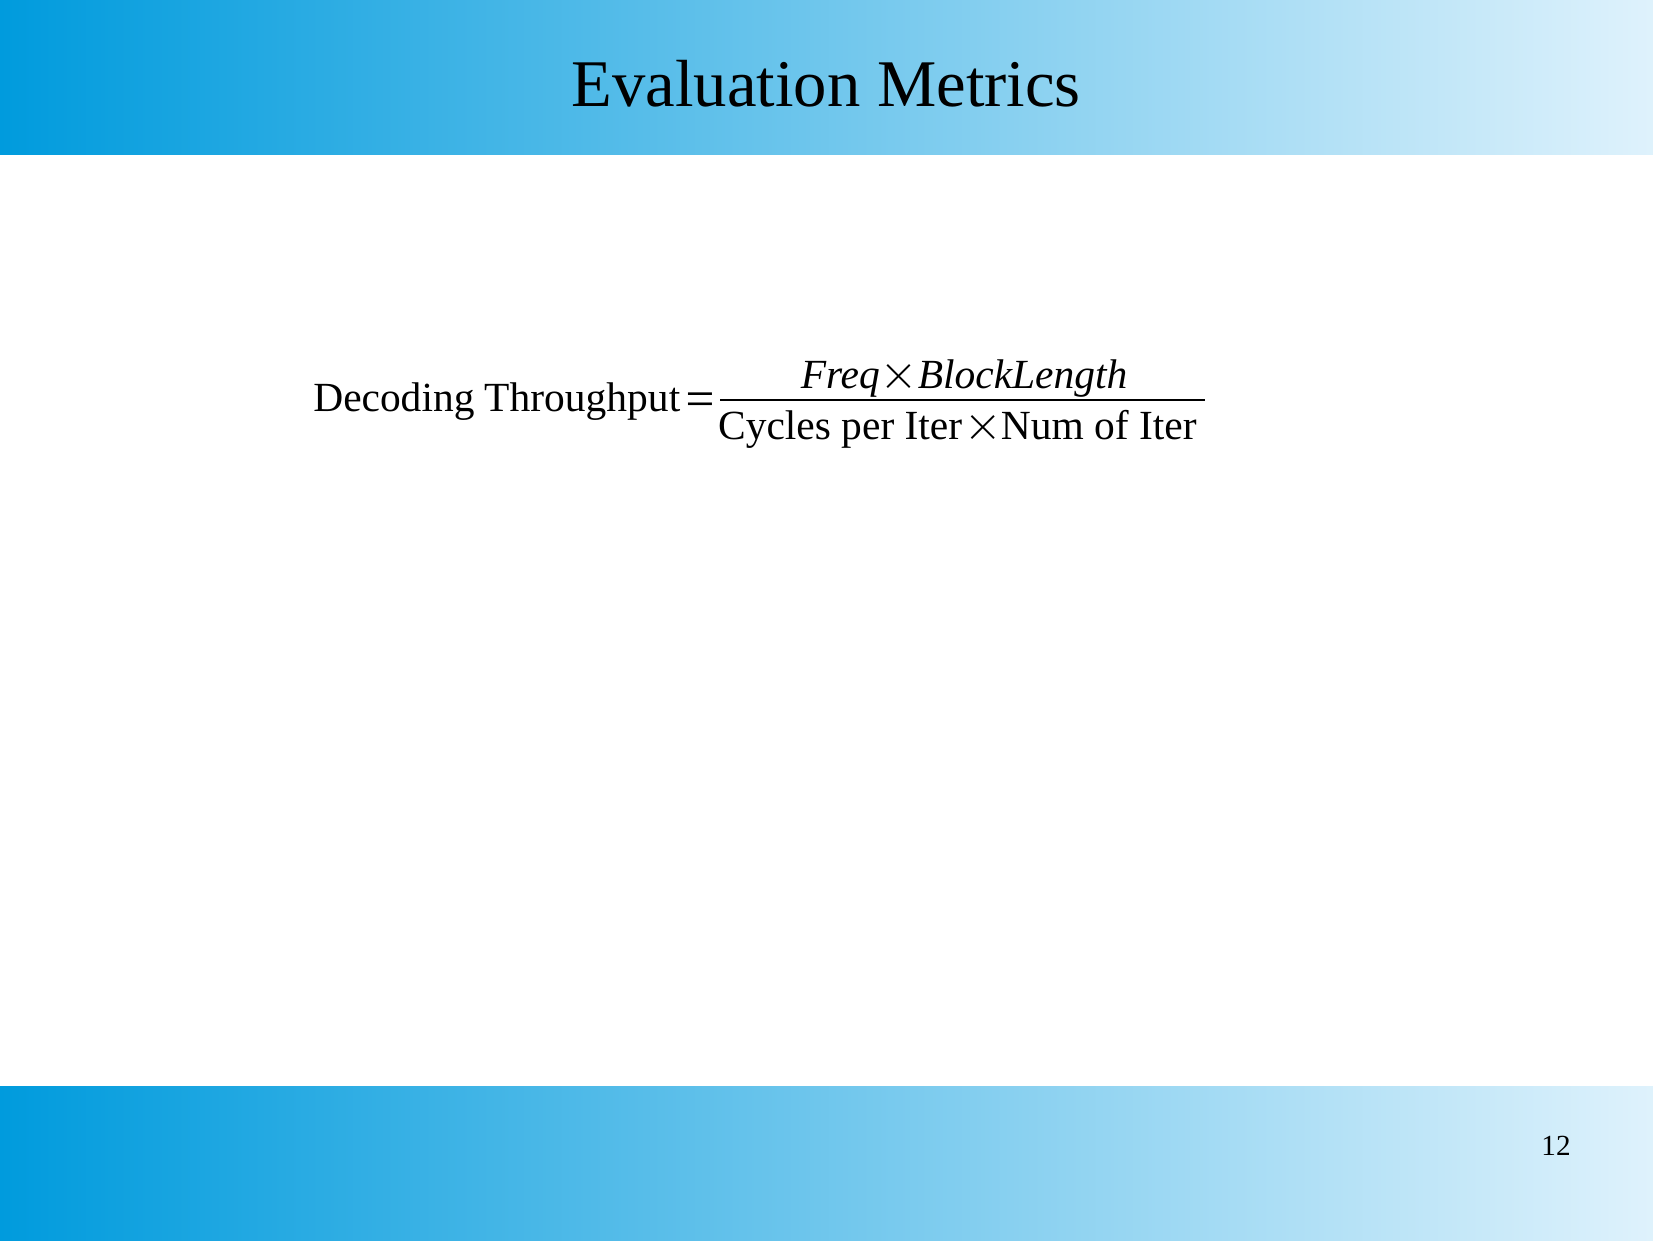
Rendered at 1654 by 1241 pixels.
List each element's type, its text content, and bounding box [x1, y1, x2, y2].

chart [307, 350, 1214, 449]
title Evaluation Metrics [82, 31, 1571, 137]
